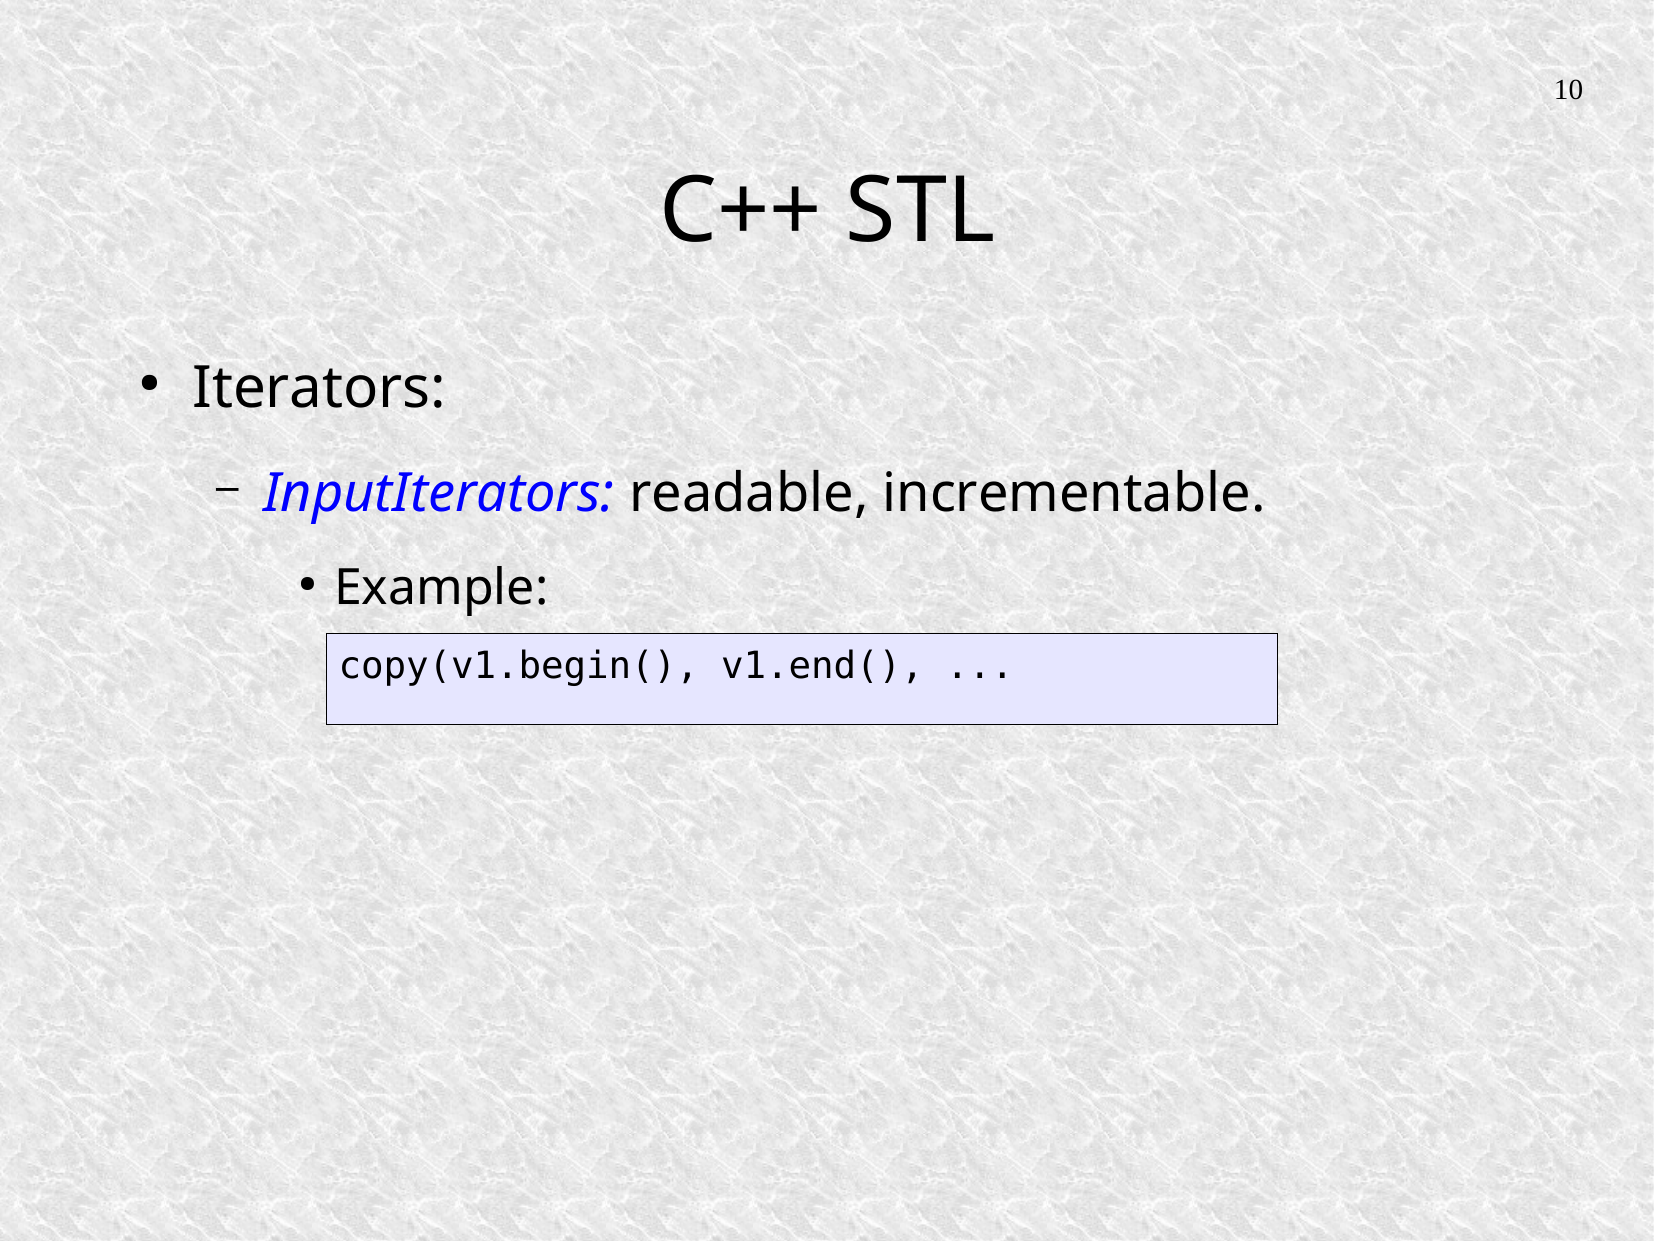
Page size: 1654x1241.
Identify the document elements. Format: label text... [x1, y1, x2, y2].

list Iterators: InputIterators: readable, incrementable. Example: [121, 344, 1534, 1127]
text_box copy(v1.begin(), v1.end(), ... [338, 644, 1014, 690]
title C++ STL [121, 102, 1534, 311]
picture [0, 0, 1654, 1241]
